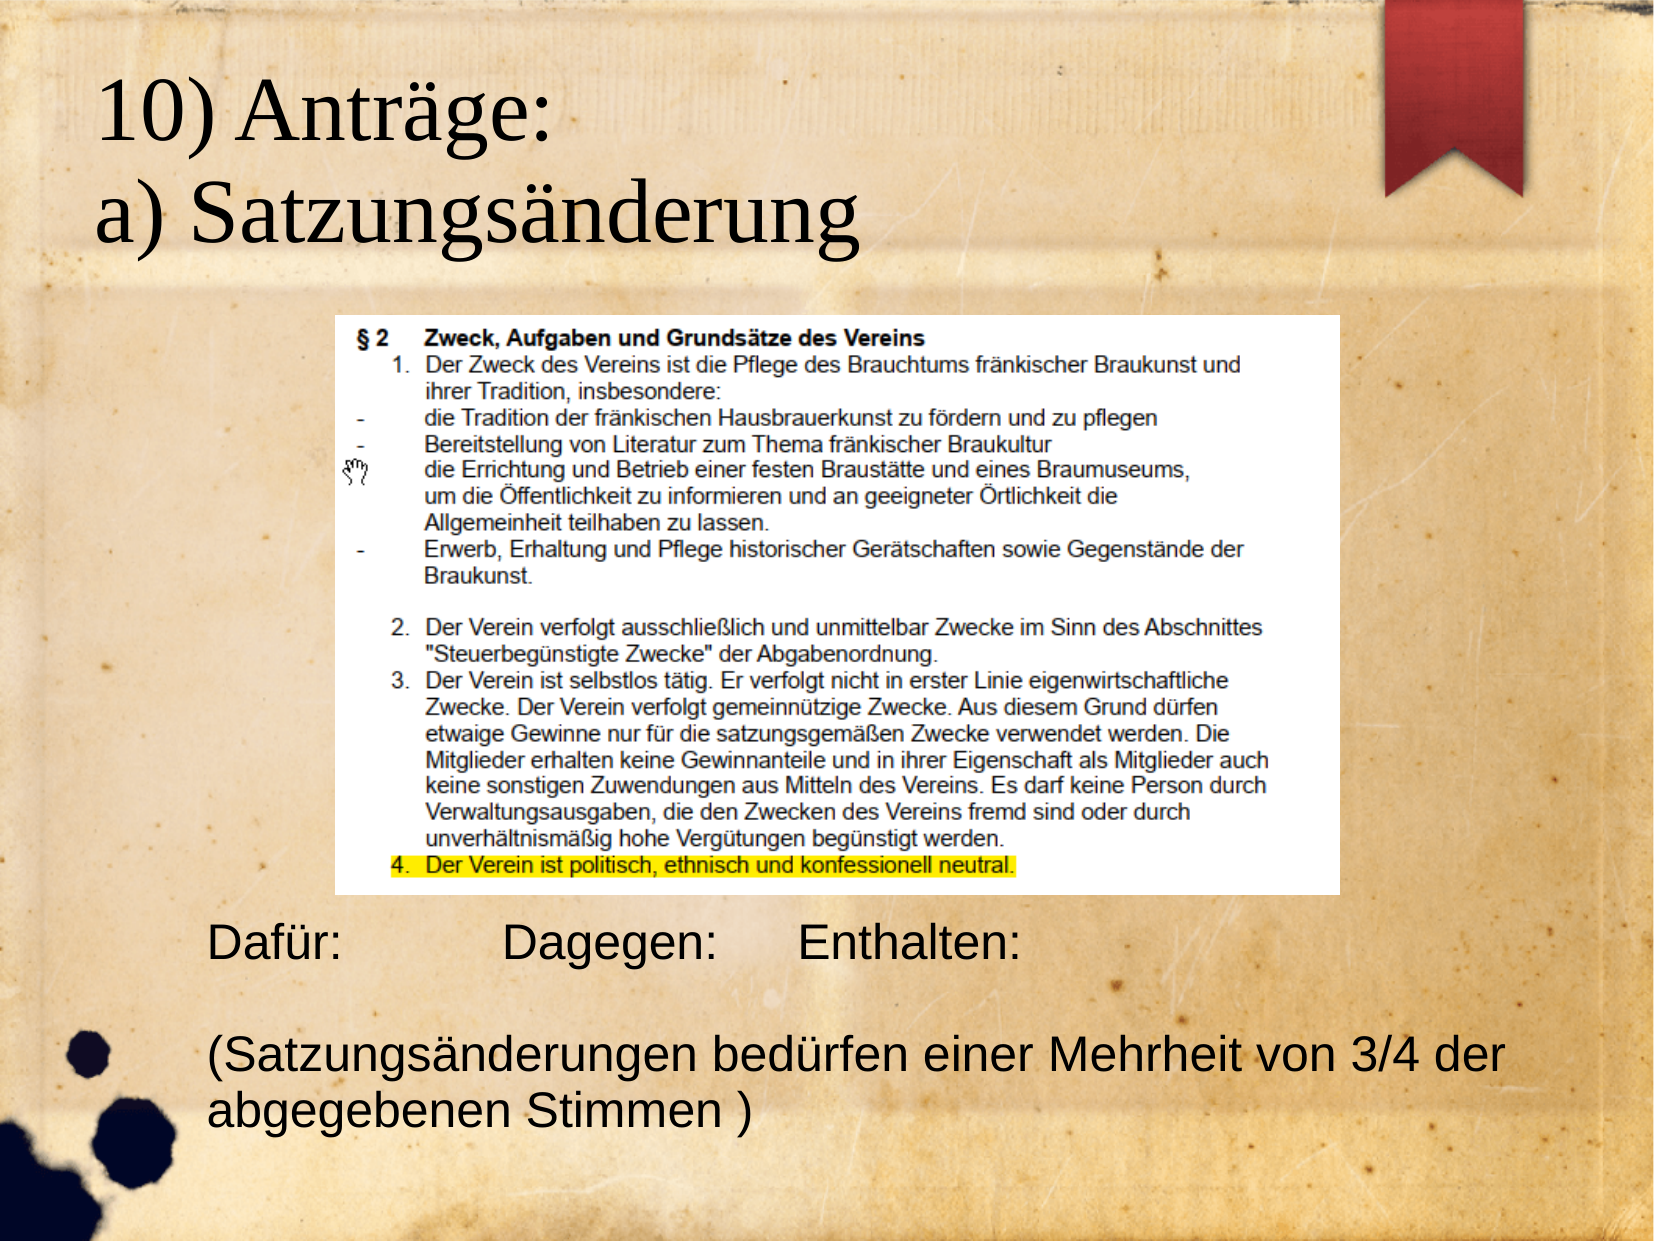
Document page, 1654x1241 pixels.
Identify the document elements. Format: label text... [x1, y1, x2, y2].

text_box Dafür: Dagegen: Enthalten: (Satzungsänderungen bedürfen einer Mehrheit von 3/4 der abgegebenen Stimmen ) [118, 293, 1565, 1145]
title 10) Anträge: a) Satzungsänderung [94, 59, 1359, 364]
picture [0, 0, 1654, 1241]
